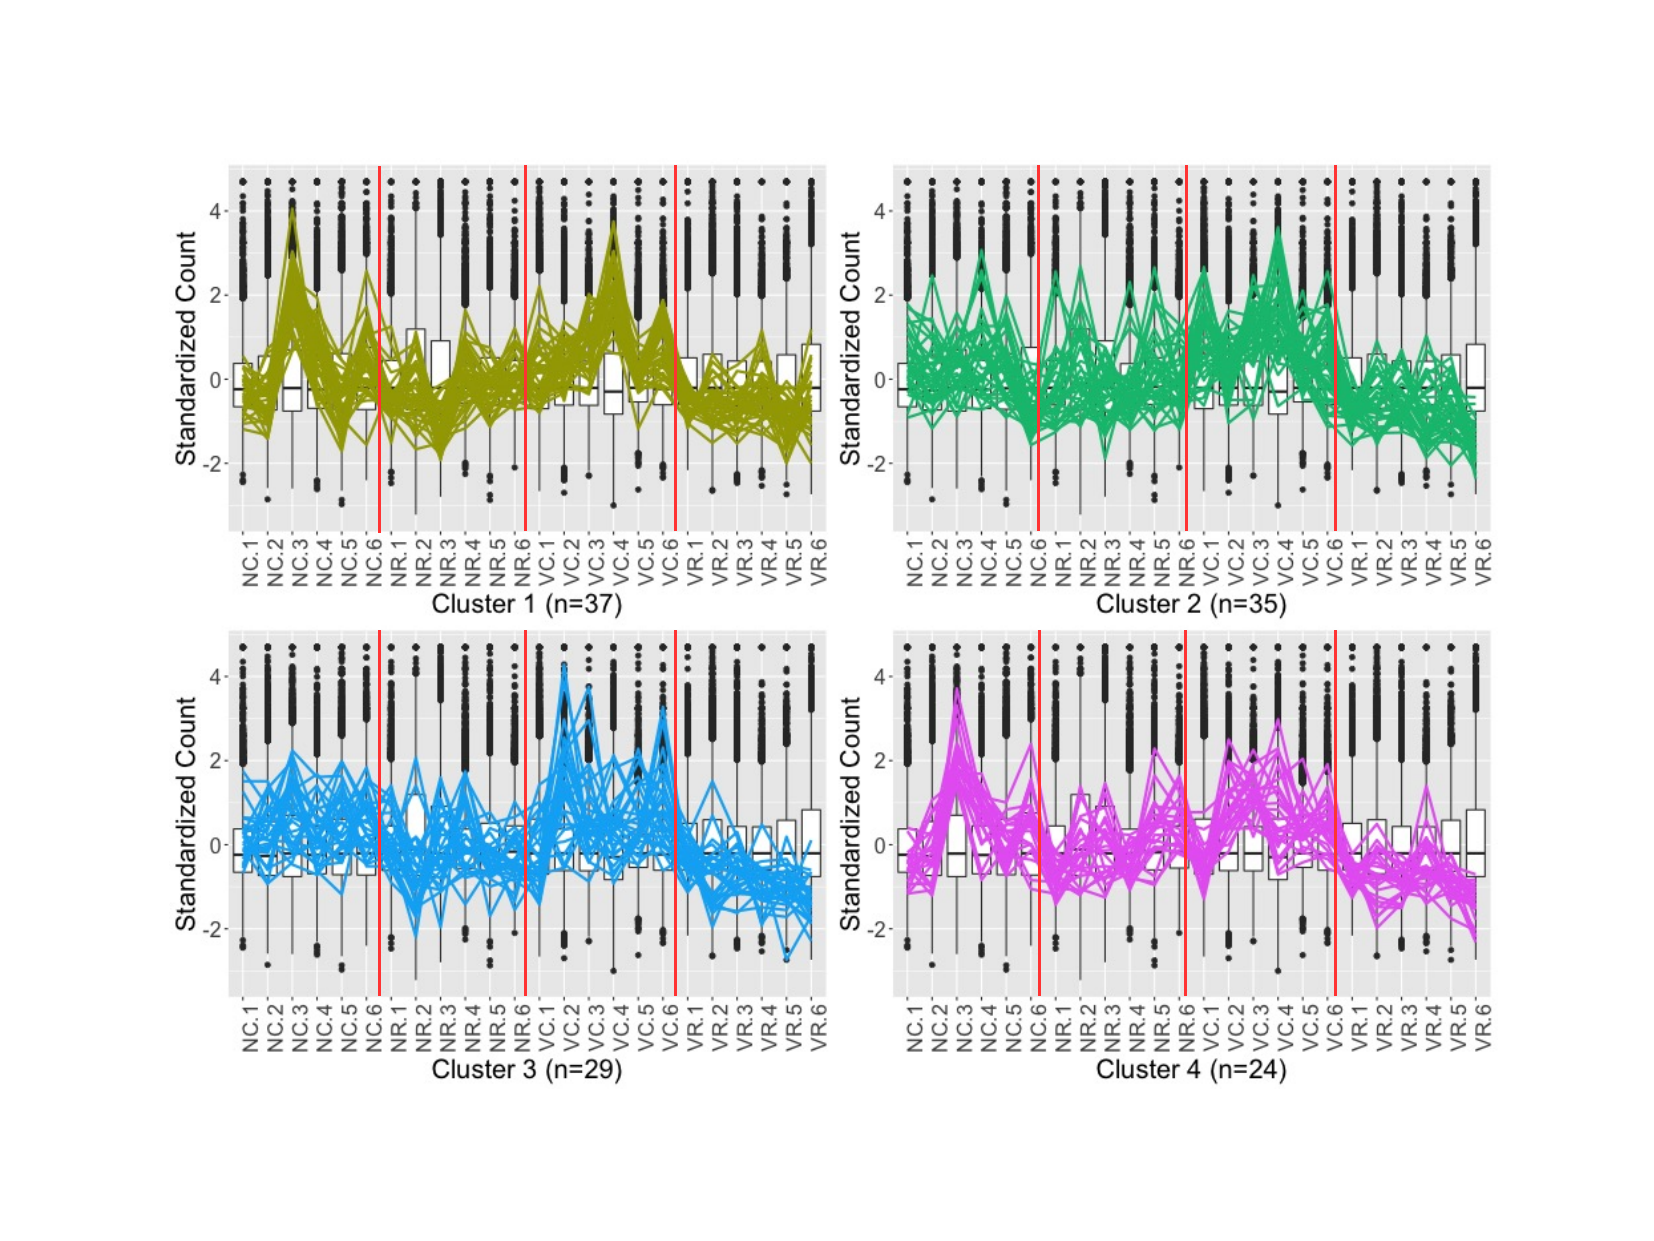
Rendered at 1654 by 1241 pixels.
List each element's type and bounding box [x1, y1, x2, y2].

picture [169, 158, 1498, 1089]
